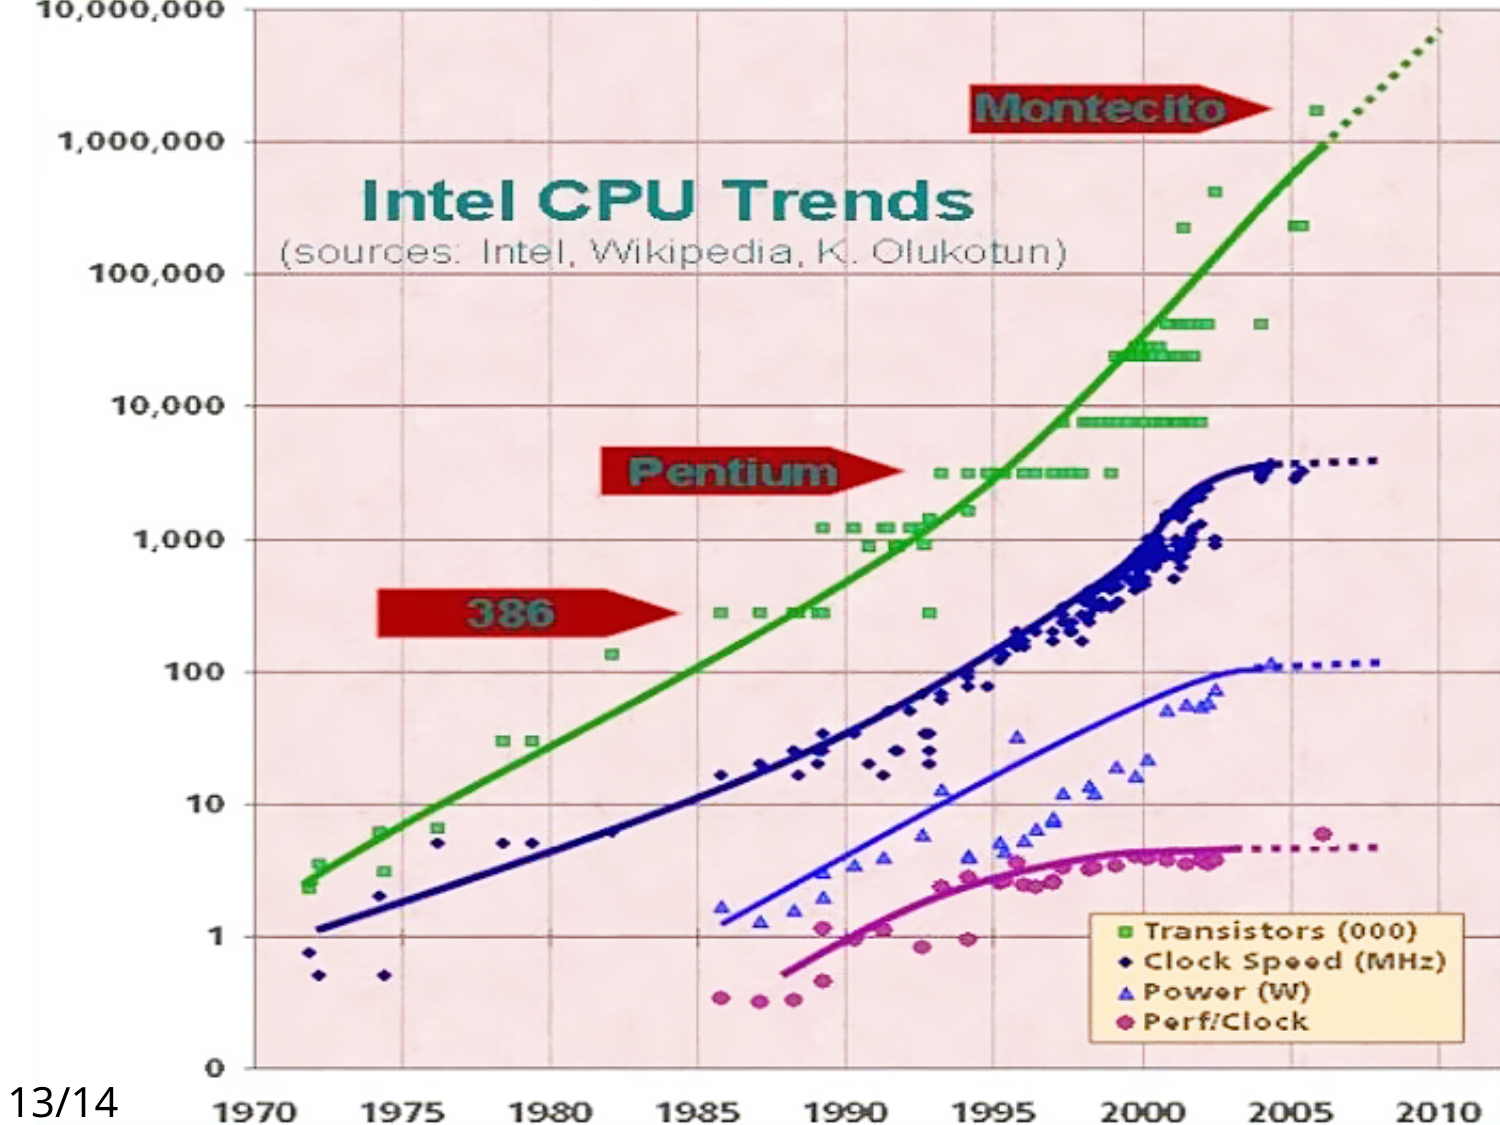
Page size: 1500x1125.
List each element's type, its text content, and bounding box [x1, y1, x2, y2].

text_box 13/14 [0, 1068, 134, 1125]
picture [35, 0, 1500, 1125]
